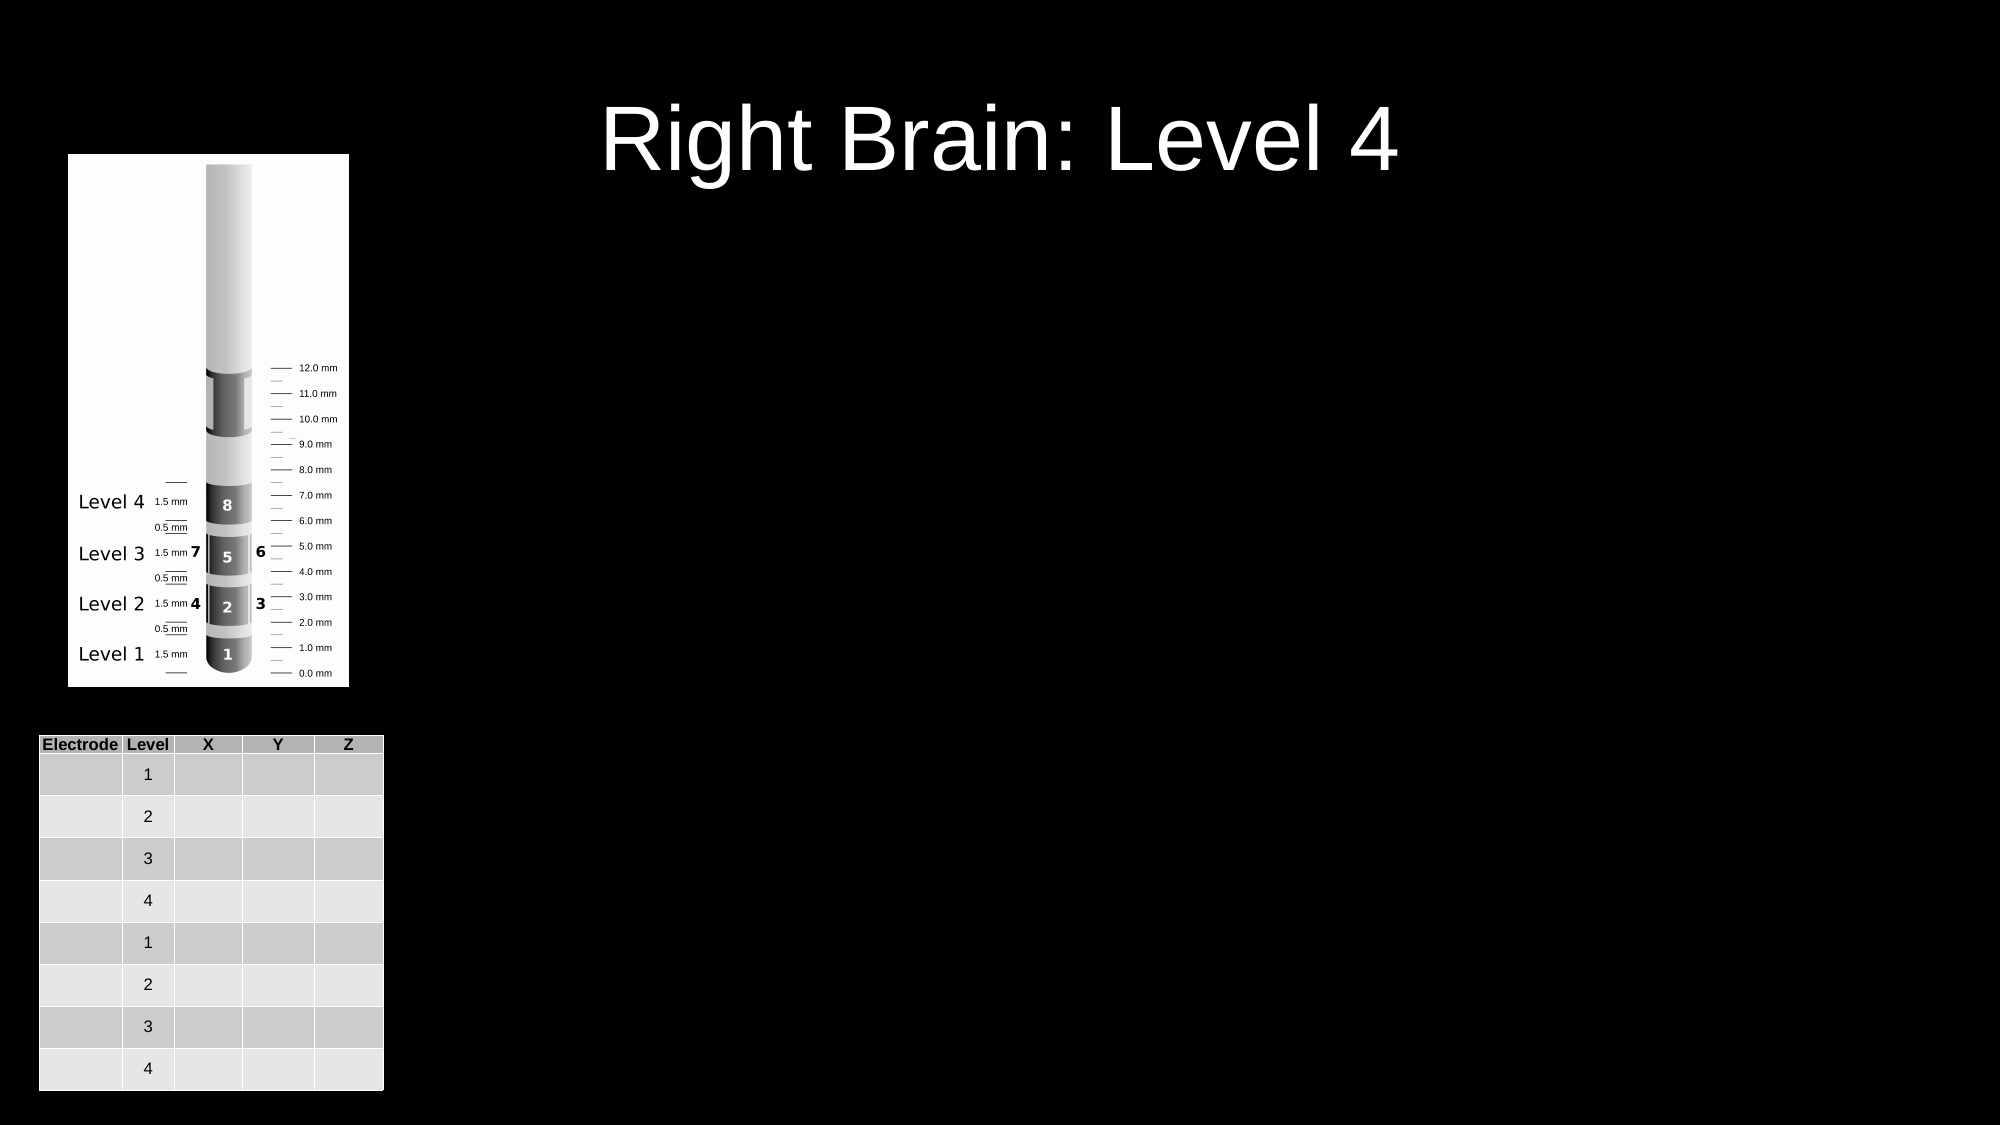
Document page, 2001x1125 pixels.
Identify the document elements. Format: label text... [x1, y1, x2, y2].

table_cell [315, 923, 383, 964]
table_cell [40, 796, 122, 837]
table_header Z [315, 736, 383, 753]
table_cell [175, 754, 242, 795]
table_cell [175, 838, 242, 880]
table_cell 1 [123, 923, 174, 964]
table_cell [175, 881, 242, 922]
table_header Y [243, 736, 314, 753]
table_cell [243, 965, 314, 1006]
table_cell 3 [123, 838, 174, 880]
table_cell [40, 965, 122, 1006]
picture [68, 154, 349, 687]
table_cell [40, 754, 122, 795]
title Right Brain: Level 4 [99, 44, 1900, 233]
table_cell [40, 838, 122, 880]
table_cell [315, 881, 383, 922]
table_cell [315, 754, 383, 795]
table_cell [315, 1049, 383, 1090]
table_cell [40, 1049, 122, 1090]
table_cell [243, 1049, 314, 1090]
table_cell [175, 1049, 242, 1090]
table_cell 3 [123, 1007, 174, 1048]
table_cell [243, 796, 314, 837]
table_cell [175, 796, 242, 837]
table_header Electrode [40, 736, 122, 753]
table_cell 2 [123, 796, 174, 837]
table_cell [243, 754, 314, 795]
table_cell 4 [123, 881, 174, 922]
table_cell [243, 1007, 314, 1048]
table_cell [40, 923, 122, 964]
table_cell [175, 923, 242, 964]
table_cell [315, 838, 383, 880]
table_cell [243, 923, 314, 964]
table_cell 2 [123, 965, 174, 1006]
table_cell [315, 965, 383, 1006]
table_cell [243, 838, 314, 880]
table_cell [175, 1007, 242, 1048]
table_cell 4 [123, 1049, 174, 1090]
table_header X [175, 736, 242, 753]
table_header Level [123, 736, 174, 753]
table_cell [40, 1007, 122, 1048]
table_cell [315, 1007, 383, 1048]
table_cell 1 [123, 754, 174, 795]
table_cell [243, 881, 314, 922]
table_cell [315, 796, 383, 837]
table_cell [40, 881, 122, 922]
table_cell [175, 965, 242, 1006]
